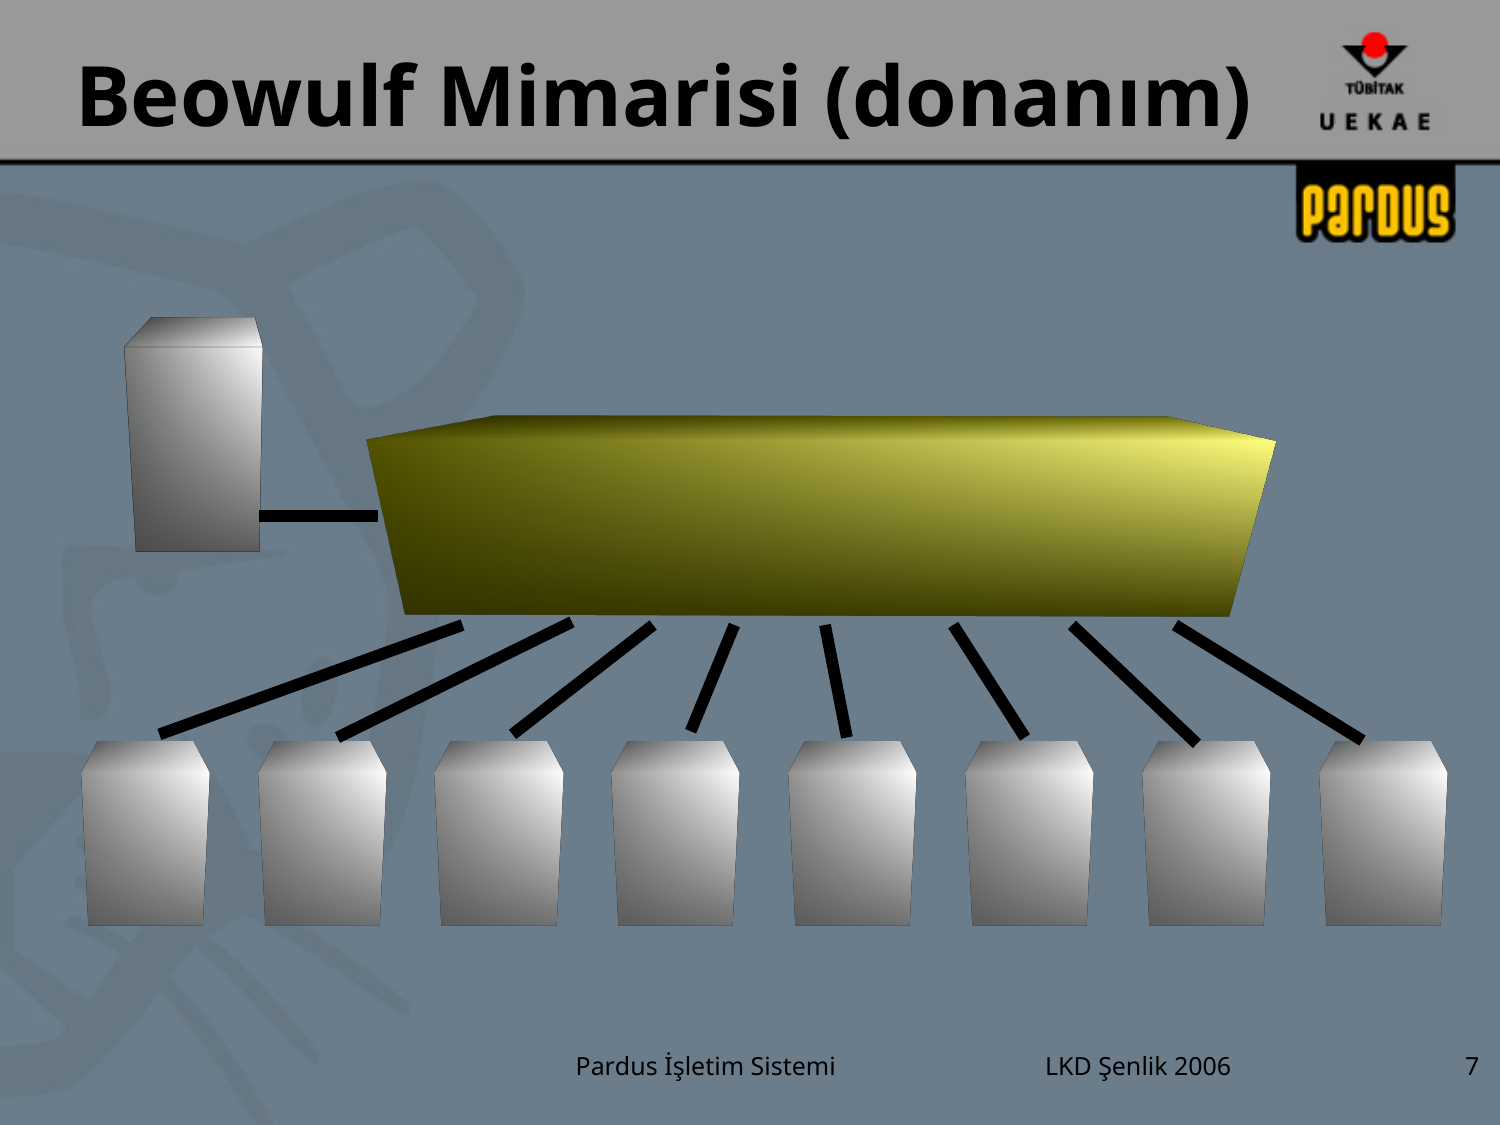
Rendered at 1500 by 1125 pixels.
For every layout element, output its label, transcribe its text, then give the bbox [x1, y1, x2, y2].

title Beowulf Mimarisi (donanım) [75, 0, 1282, 196]
picture [0, 0, 1500, 1125]
